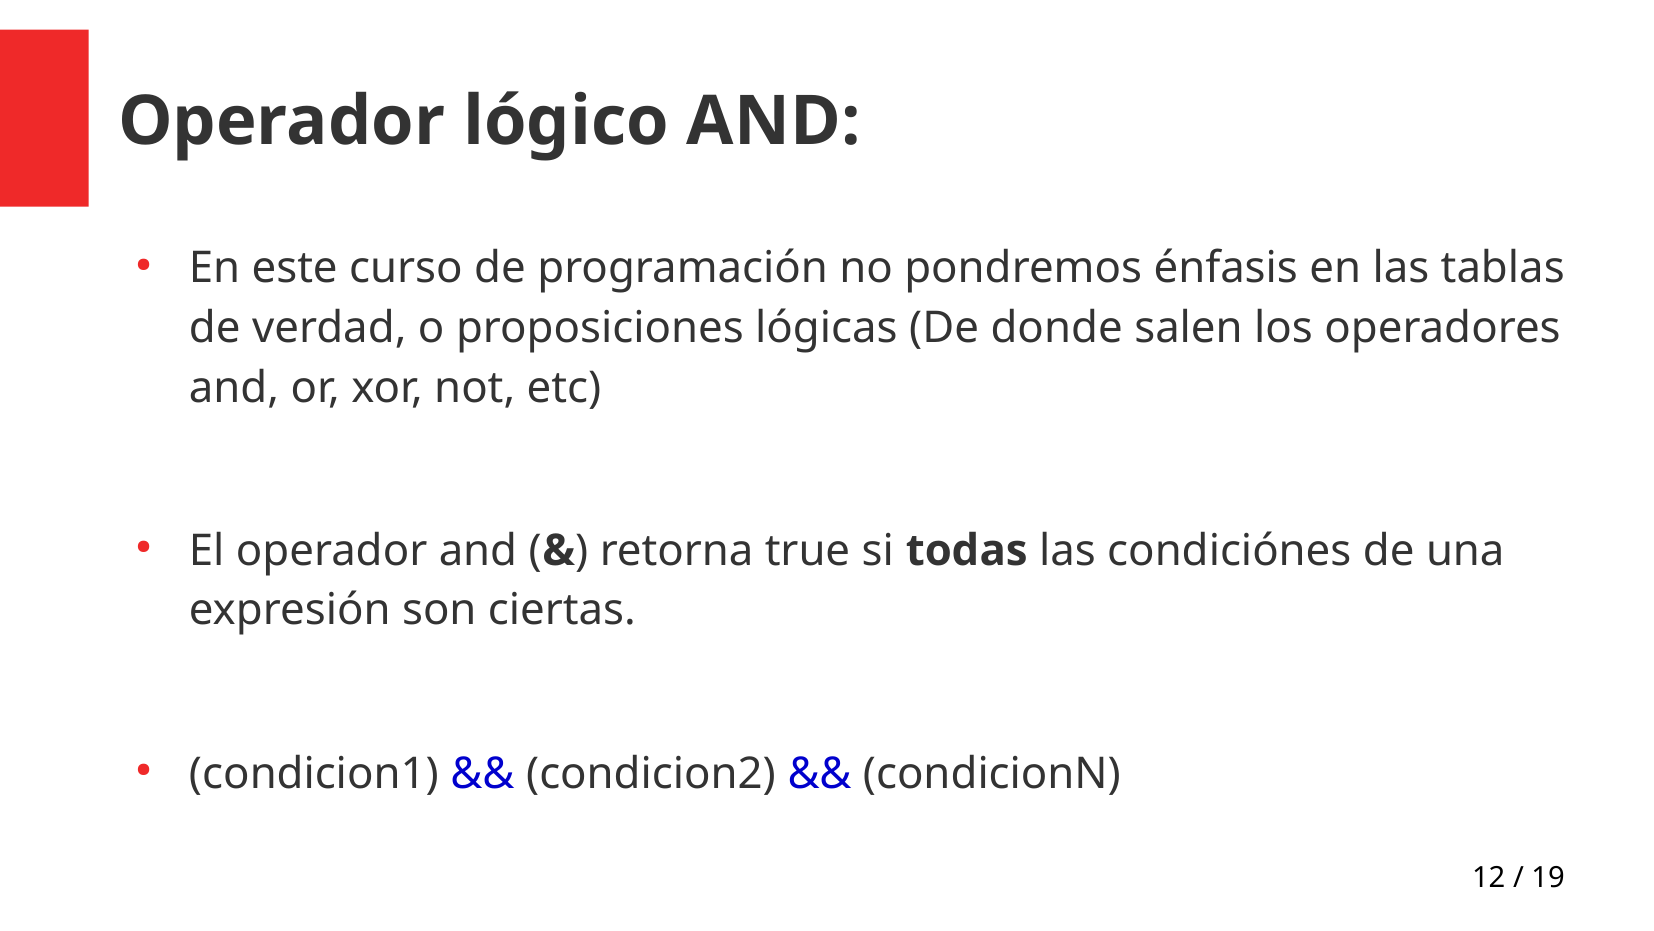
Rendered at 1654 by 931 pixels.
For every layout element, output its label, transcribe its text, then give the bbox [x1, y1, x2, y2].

list En este curso de programación no pondremos énfasis en las tablas de verdad, o proposiciones lógicas (De donde salen los operadores and, or, xor, not, etc) El operador and (&) retorna true si todas las condiciónes de una expresión son ciertas. (condicion1) && (condicion2) && (condicionN) [118, 236, 1595, 798]
title Operador lógico AND: [118, 29, 1595, 207]
